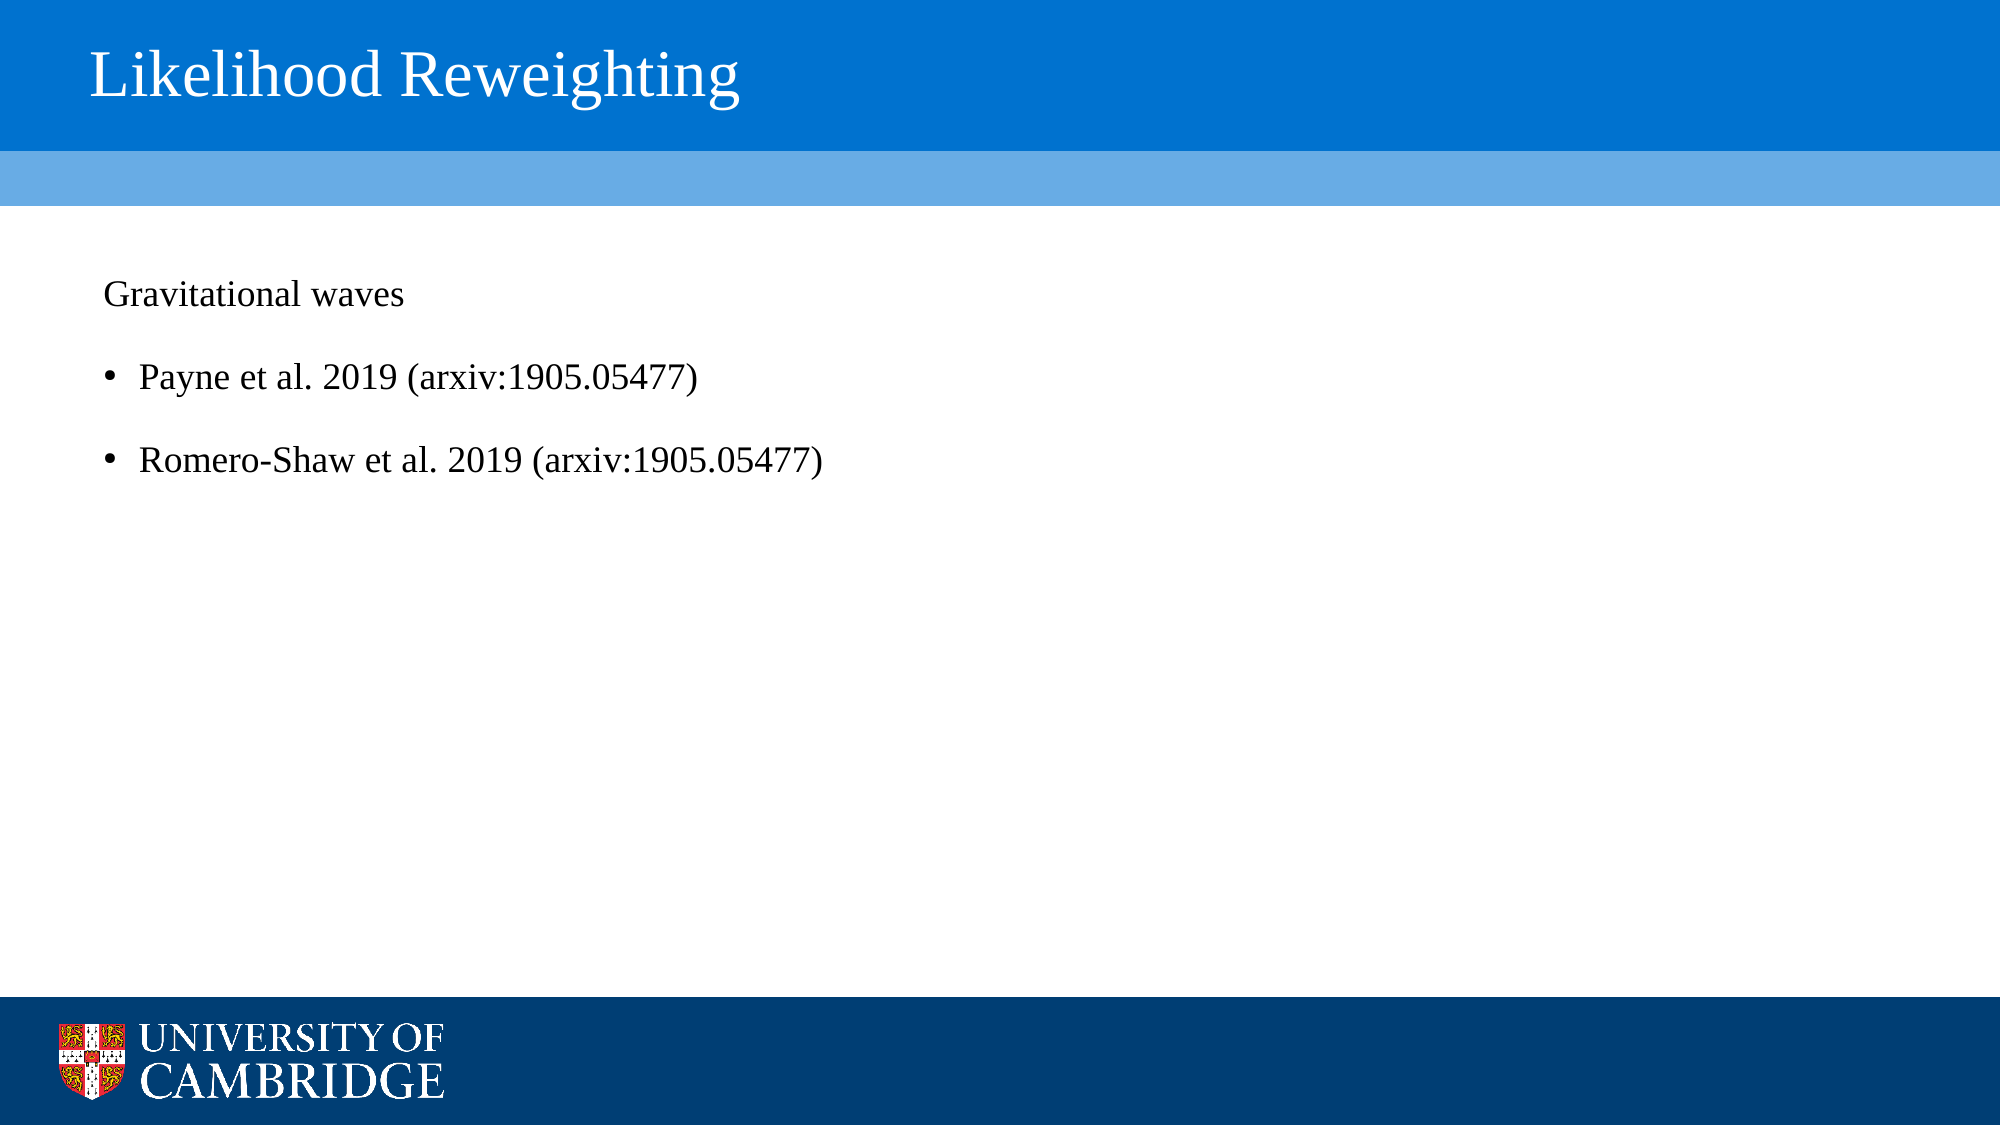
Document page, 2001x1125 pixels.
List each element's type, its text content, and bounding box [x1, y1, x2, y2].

picture [59, 1022, 444, 1100]
list Likelihood Reweighting [3, 29, 1861, 123]
text_box Gravitational waves Payne et al. 2019 (arxiv:1905.05477) Romero-Shaw et al. 2019 (arxiv:1905.05477) [88, 265, 1093, 489]
